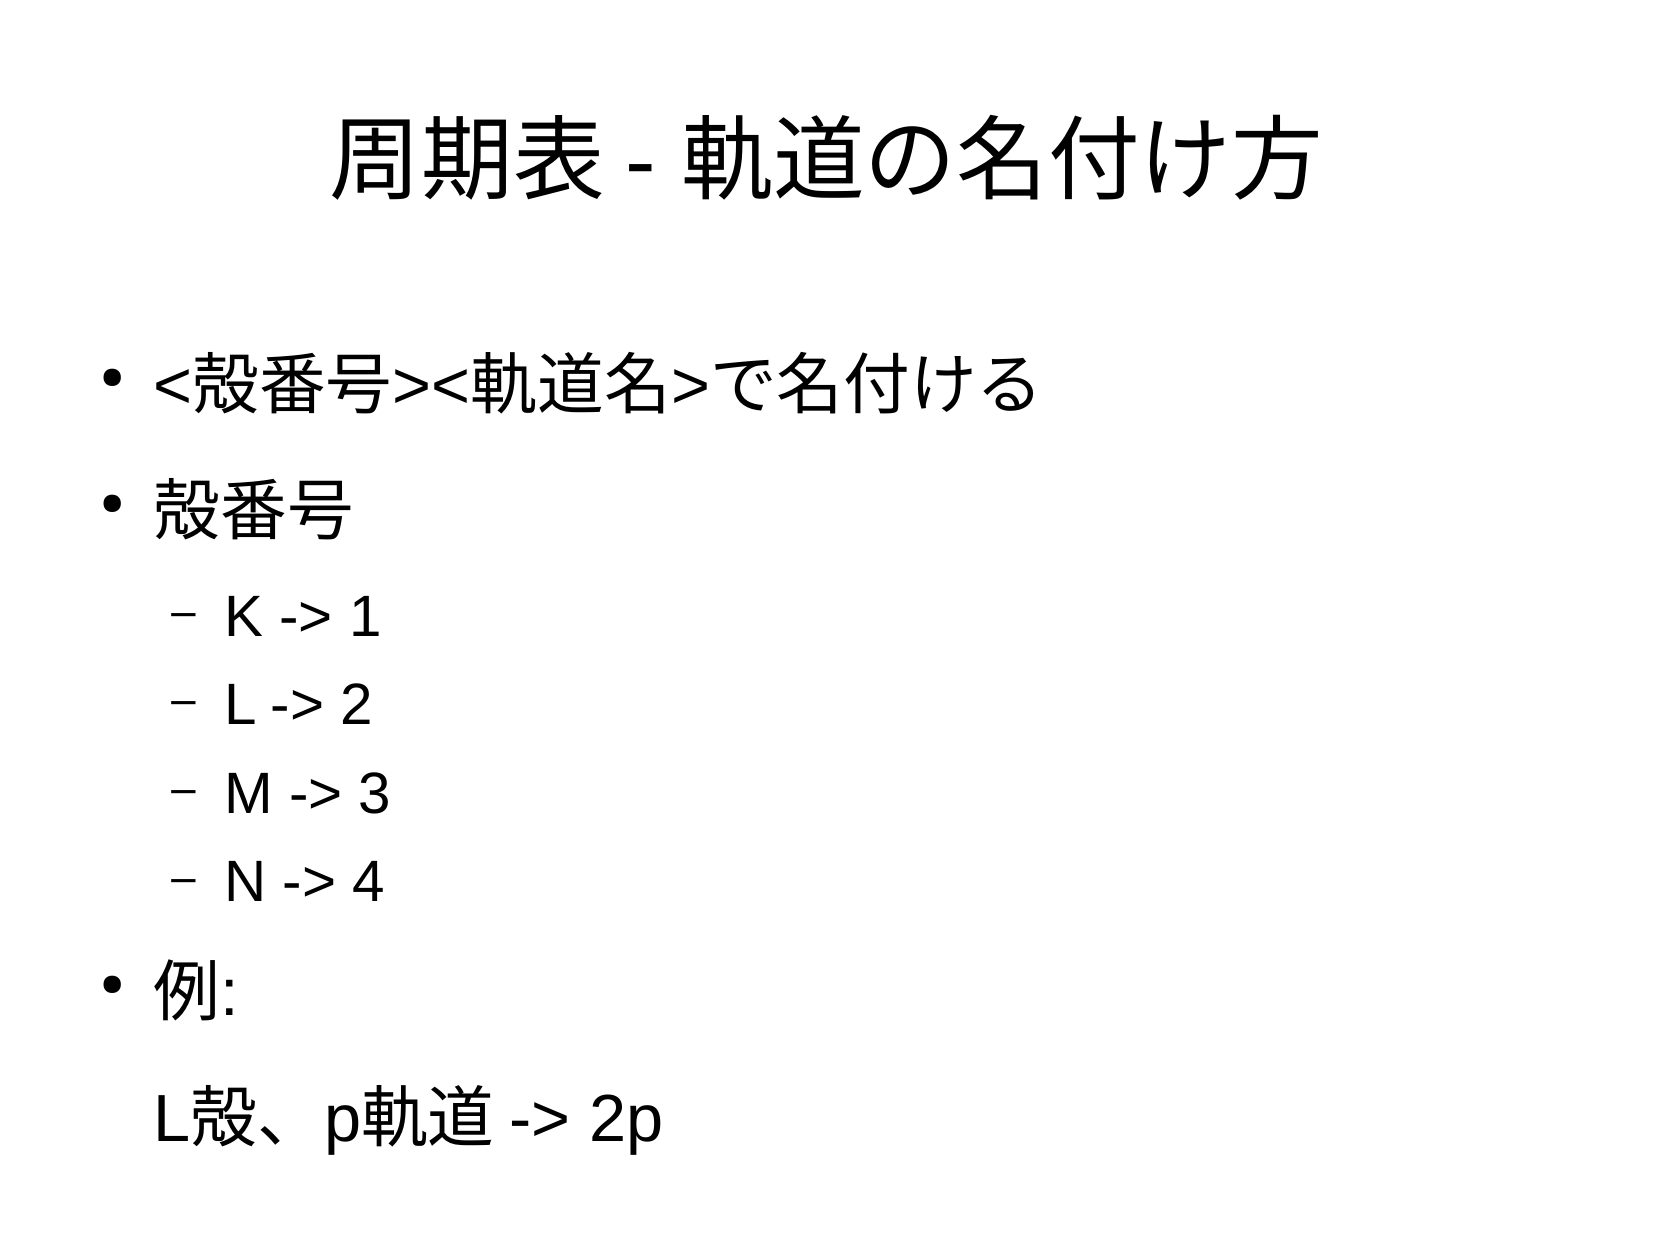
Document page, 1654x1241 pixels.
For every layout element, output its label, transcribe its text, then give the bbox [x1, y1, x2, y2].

title 周期表 - 軌道の名付け方 [82, 49, 1571, 257]
list <殻番号><軌道名>で名付ける 殻番号 K -> 1 L -> 2 M -> 3 N -> 4 例: L殻、p軌道 -> 2p [82, 330, 1571, 1170]
